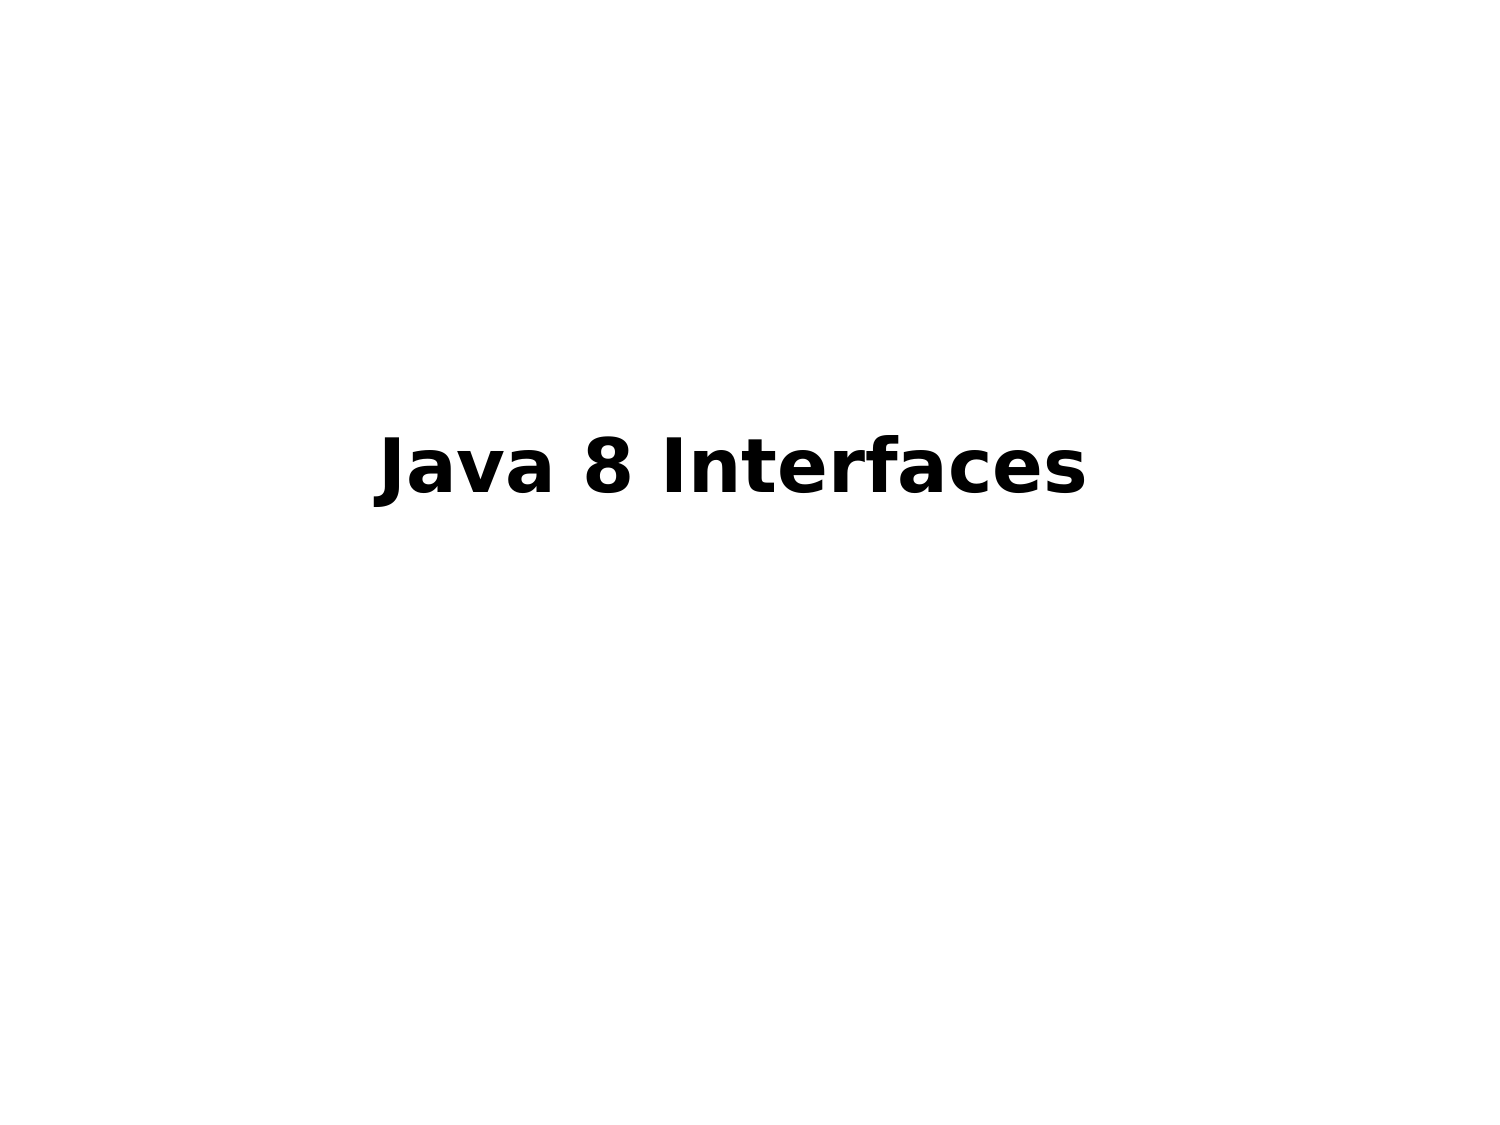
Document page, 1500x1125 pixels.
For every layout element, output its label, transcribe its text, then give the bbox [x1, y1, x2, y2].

title Java 8 Interfaces [59, 399, 1409, 532]
